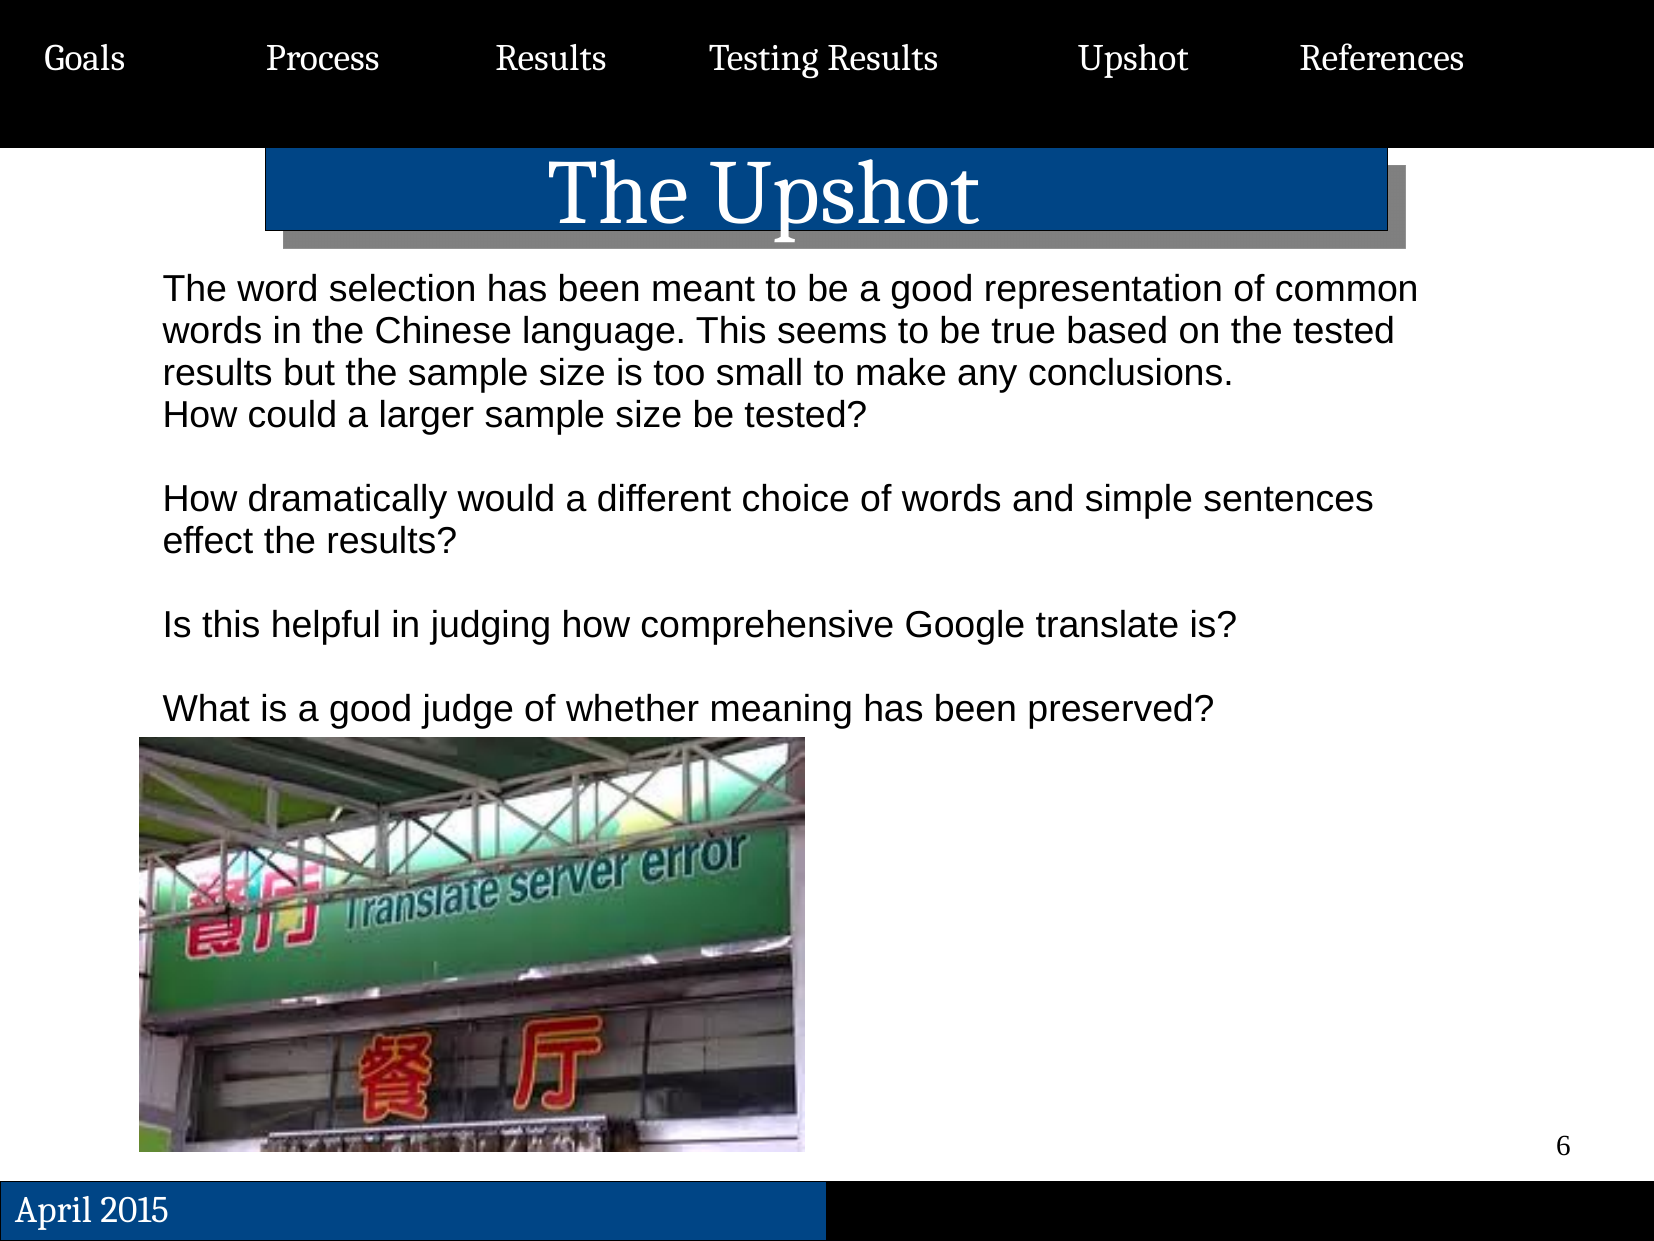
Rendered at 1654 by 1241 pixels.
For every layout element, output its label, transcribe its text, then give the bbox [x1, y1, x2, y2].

text_box [0, 1181, 1654, 1241]
text_box The Upshot [532, 133, 1571, 361]
text_box April 2015 [0, 1181, 240, 1240]
text_box Goals Process Results Testing Results Upshot References [29, 29, 1649, 89]
picture [139, 737, 805, 1152]
text_box [0, 0, 1654, 231]
text_box The word selection has been meant to be a good representation of common words in the Chinese language. This seems to be true based on the tested results but the sample size is too small to make any conclusions. How could a larger sample size be tested? How dramatically would a different choice of words and simple sentences effect the results? Is this helpful in judging how comprehensive Google translate is? What is a good judge of whether meaning has been preserved? [147, 260, 1447, 905]
